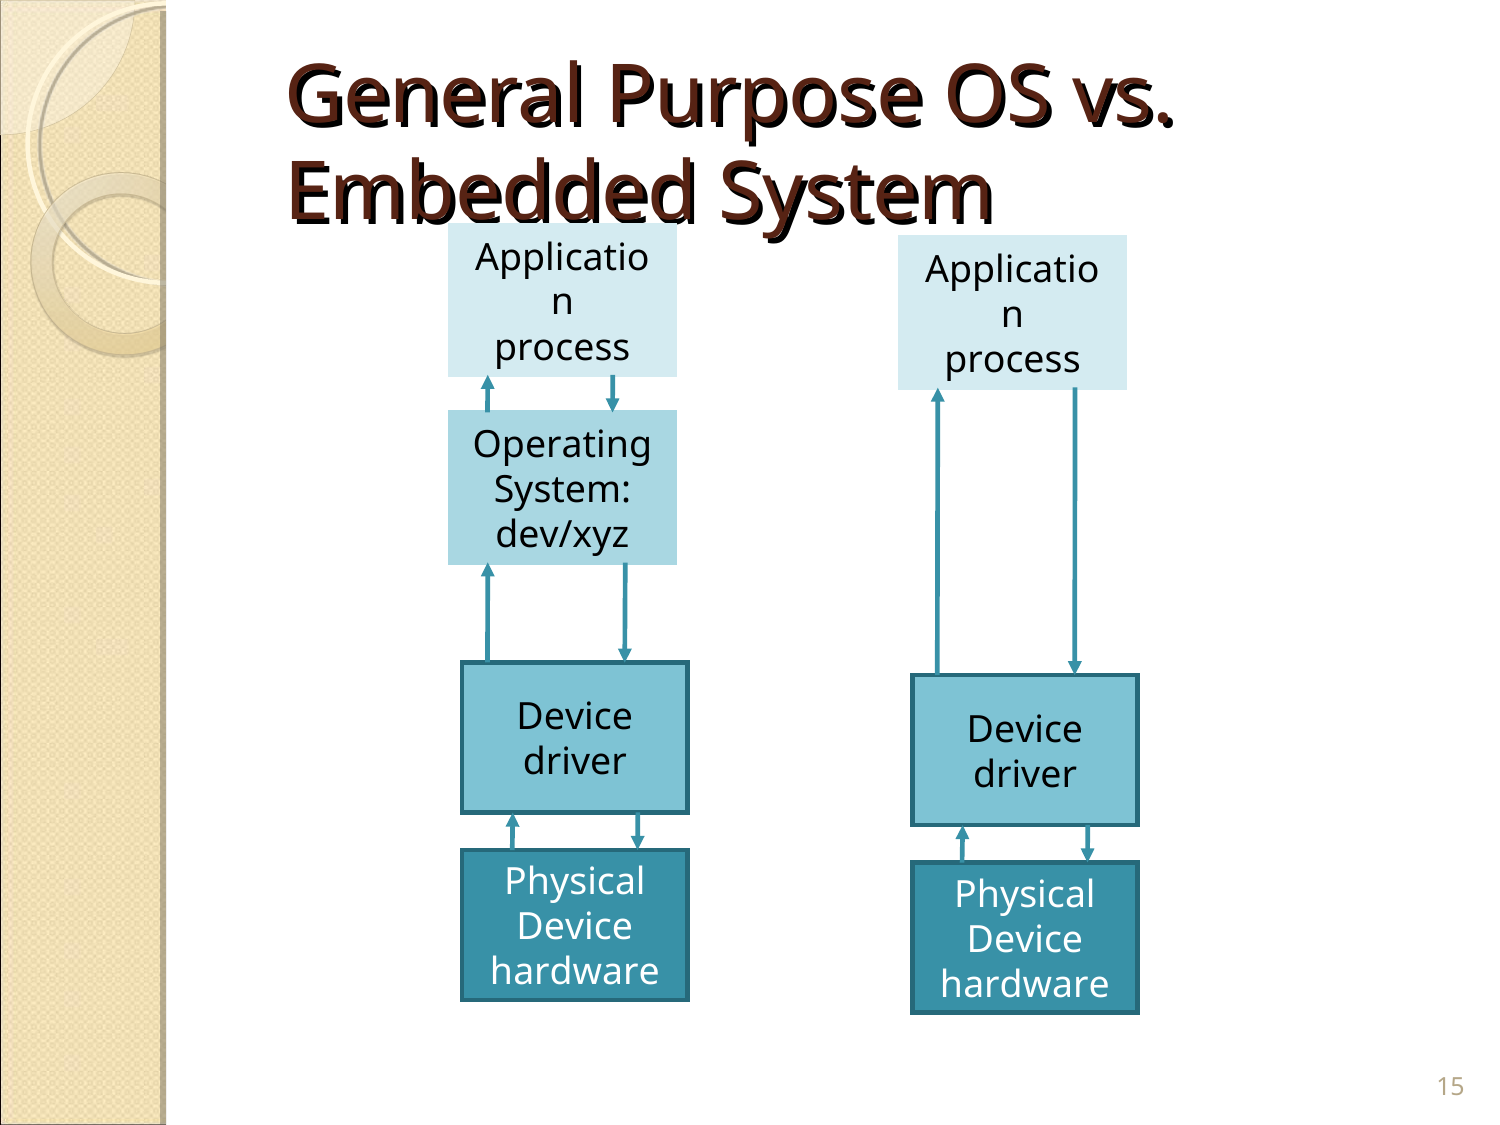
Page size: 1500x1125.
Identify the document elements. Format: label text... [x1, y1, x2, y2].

text_box Operating System: dev/xyz [449, 412, 676, 563]
text_box <number> [1413, 1034, 1489, 1113]
text_box Physical Device hardware [462, 849, 688, 1000]
text_box Device driver [912, 675, 1138, 826]
text_box Device driver [462, 662, 688, 813]
picture [136, 0, 166, 4]
text_box Application process [900, 237, 1126, 388]
title General Purpose OS vs. Embedded System [269, 33, 1500, 245]
text_box Physical Device hardware [912, 862, 1138, 1013]
picture [0, 10, 166, 1125]
text_box Application process [449, 224, 676, 376]
